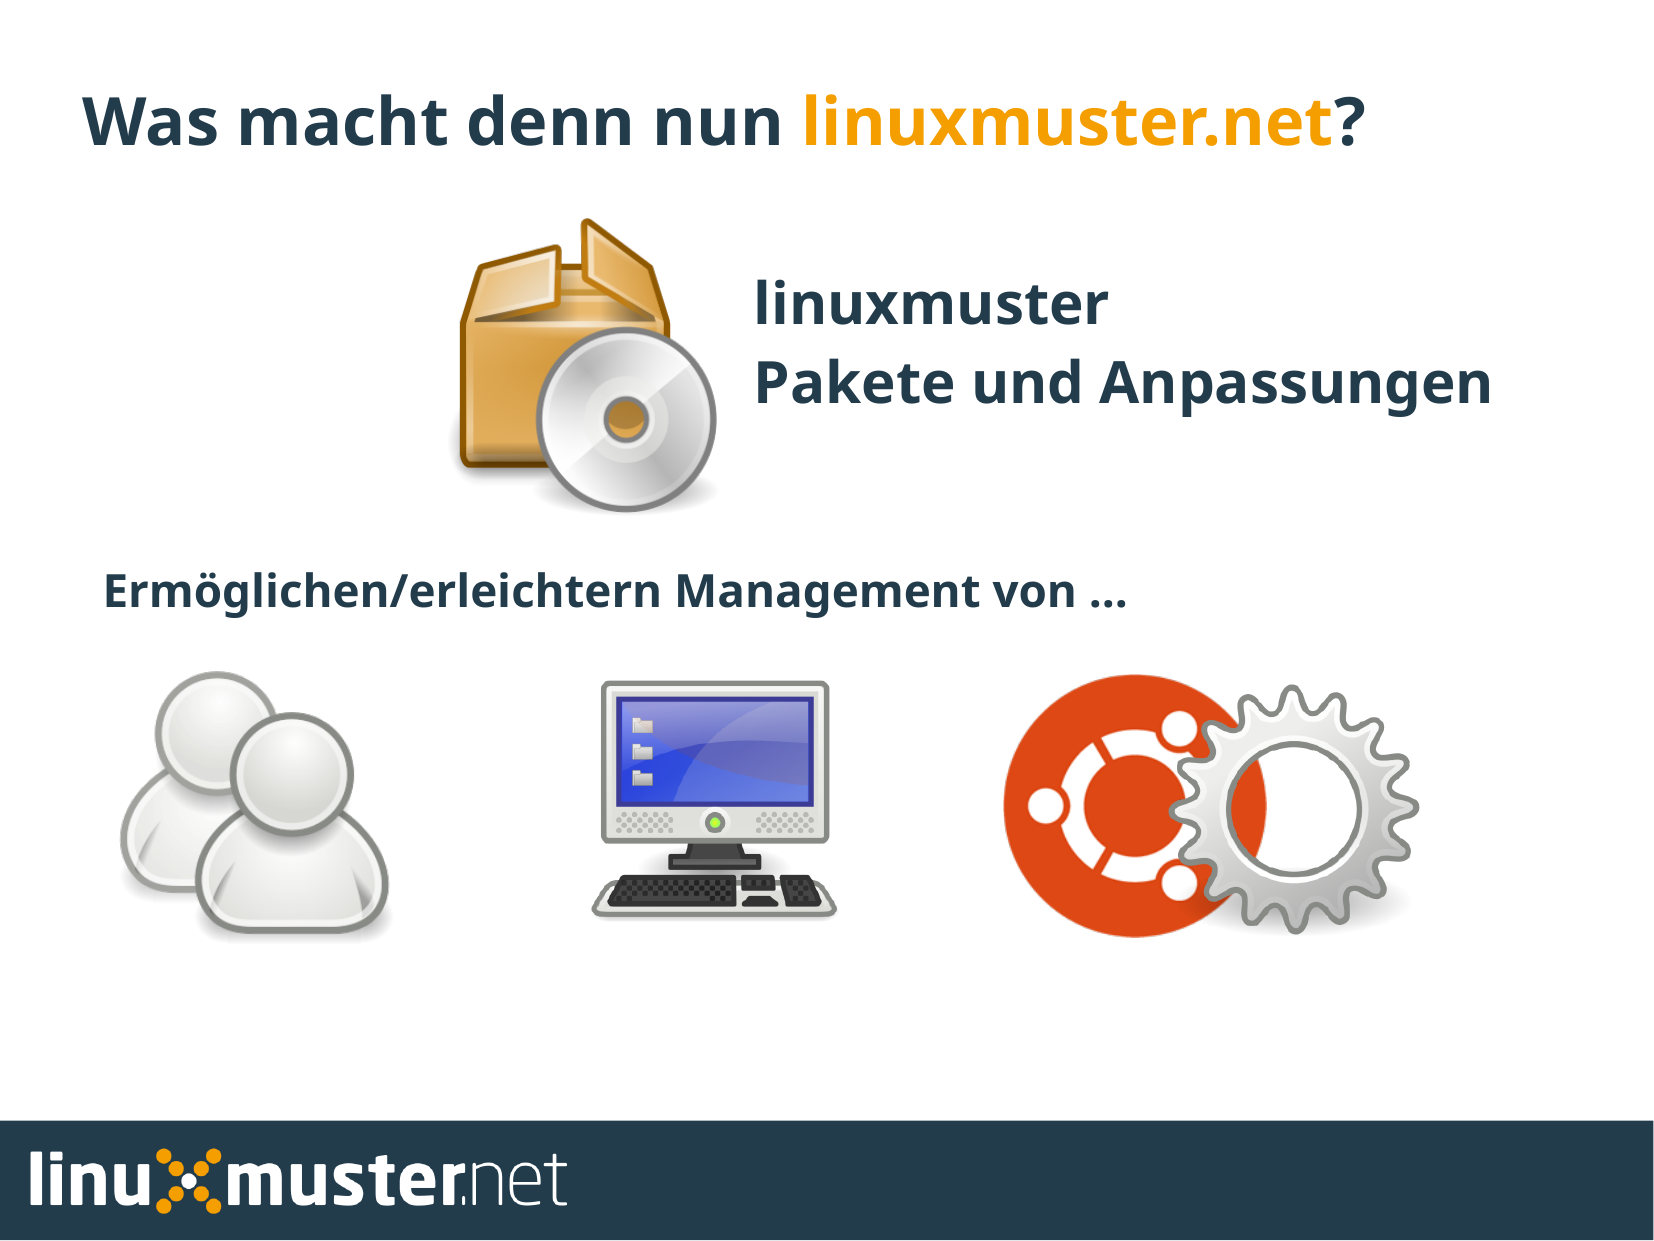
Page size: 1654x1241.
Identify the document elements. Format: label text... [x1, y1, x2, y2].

picture [1003, 673, 1430, 945]
picture [590, 670, 839, 922]
picture [94, 637, 426, 969]
picture [415, 212, 721, 518]
text_box linuxmuster Pakete und Anpassungen [739, 255, 1601, 410]
picture [6, 1127, 591, 1229]
text_box Ermöglichen/erleichtern Management von ... [87, 551, 1269, 622]
title Was macht denn nun linuxmuster.net? [82, 49, 1571, 190]
